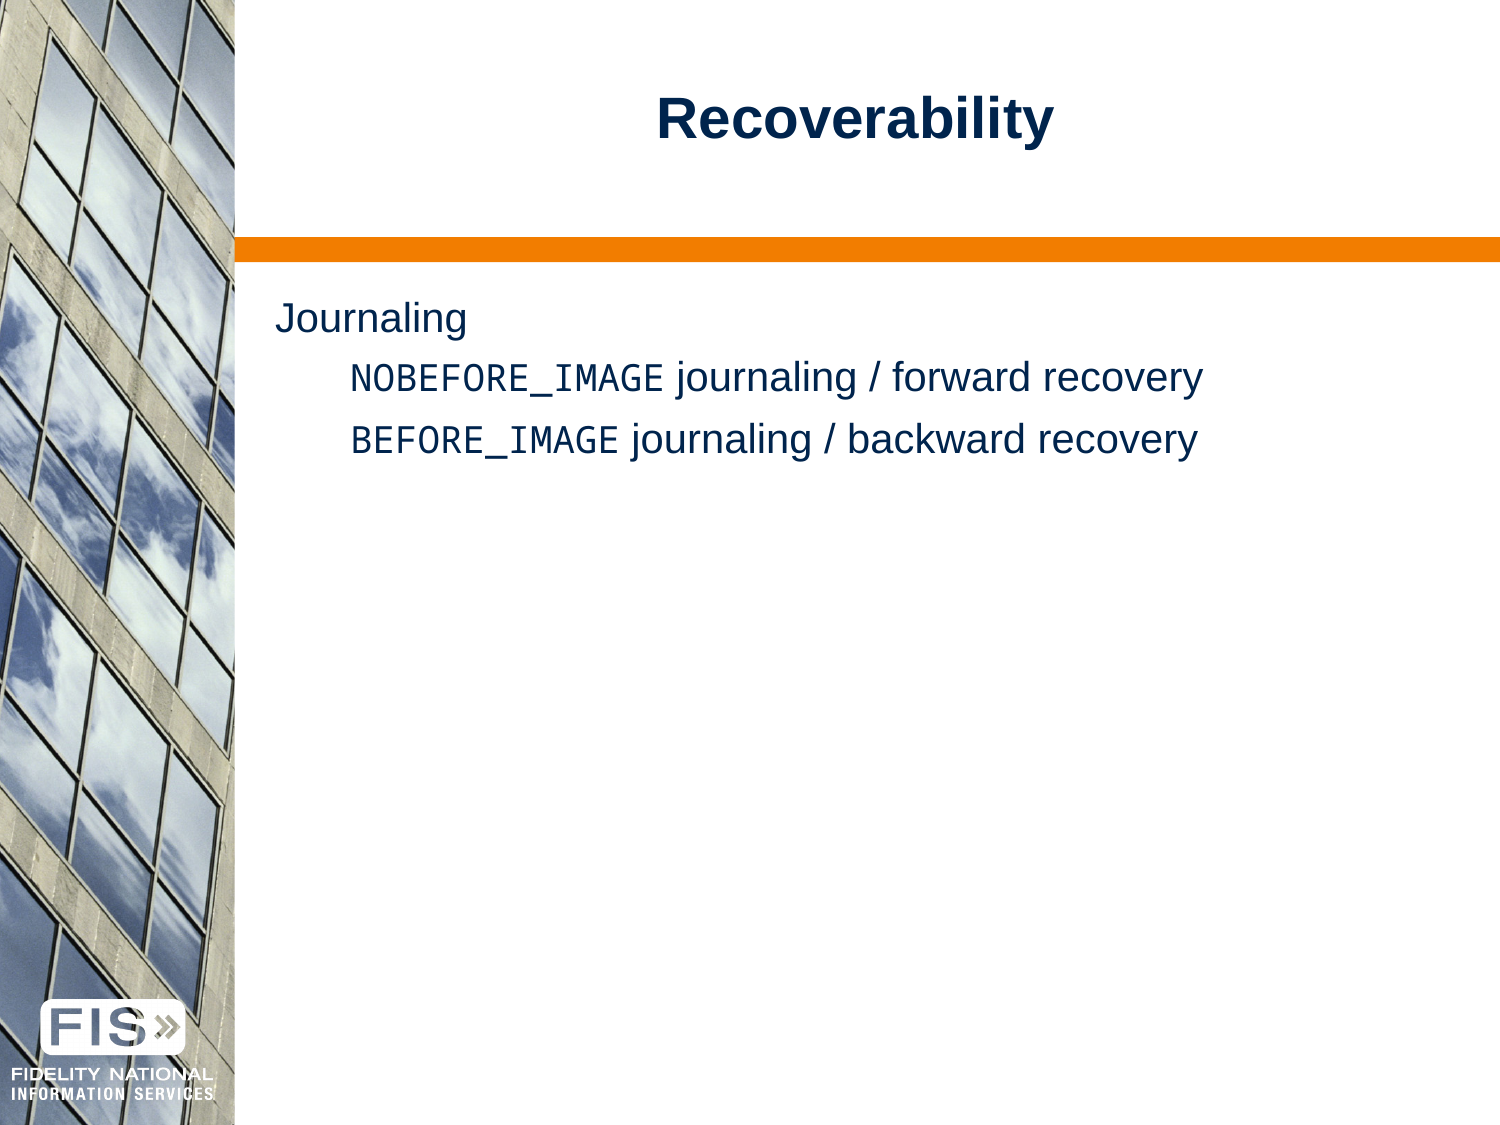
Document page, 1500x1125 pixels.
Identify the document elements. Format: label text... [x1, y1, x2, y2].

picture [0, 0, 235, 1125]
title Recoverability [274, 32, 1438, 206]
list Journaling NOBEFORE_IMAGE journaling / forward recovery BEFORE_IMAGE journaling / backward recovery [274, 295, 1438, 1023]
